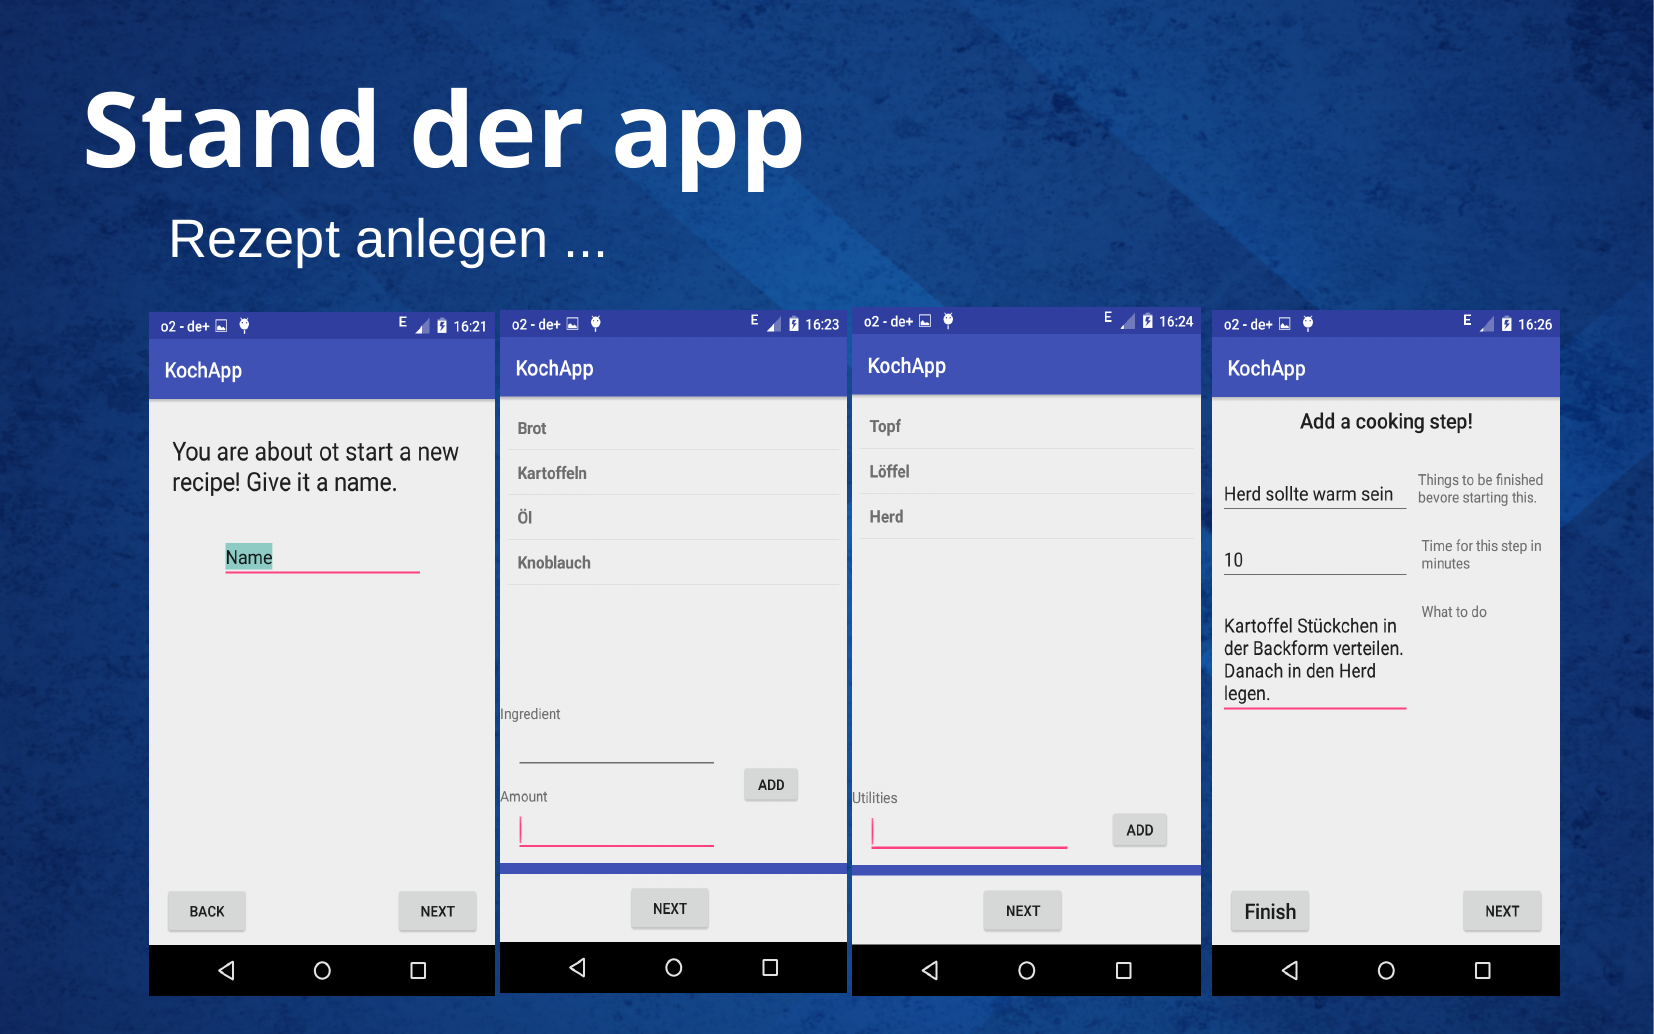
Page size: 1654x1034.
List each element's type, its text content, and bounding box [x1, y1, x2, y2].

text_box Rezept anlegen ... [153, 200, 1453, 270]
title Stand der app [82, 41, 1571, 214]
picture [0, 0, 1654, 1034]
